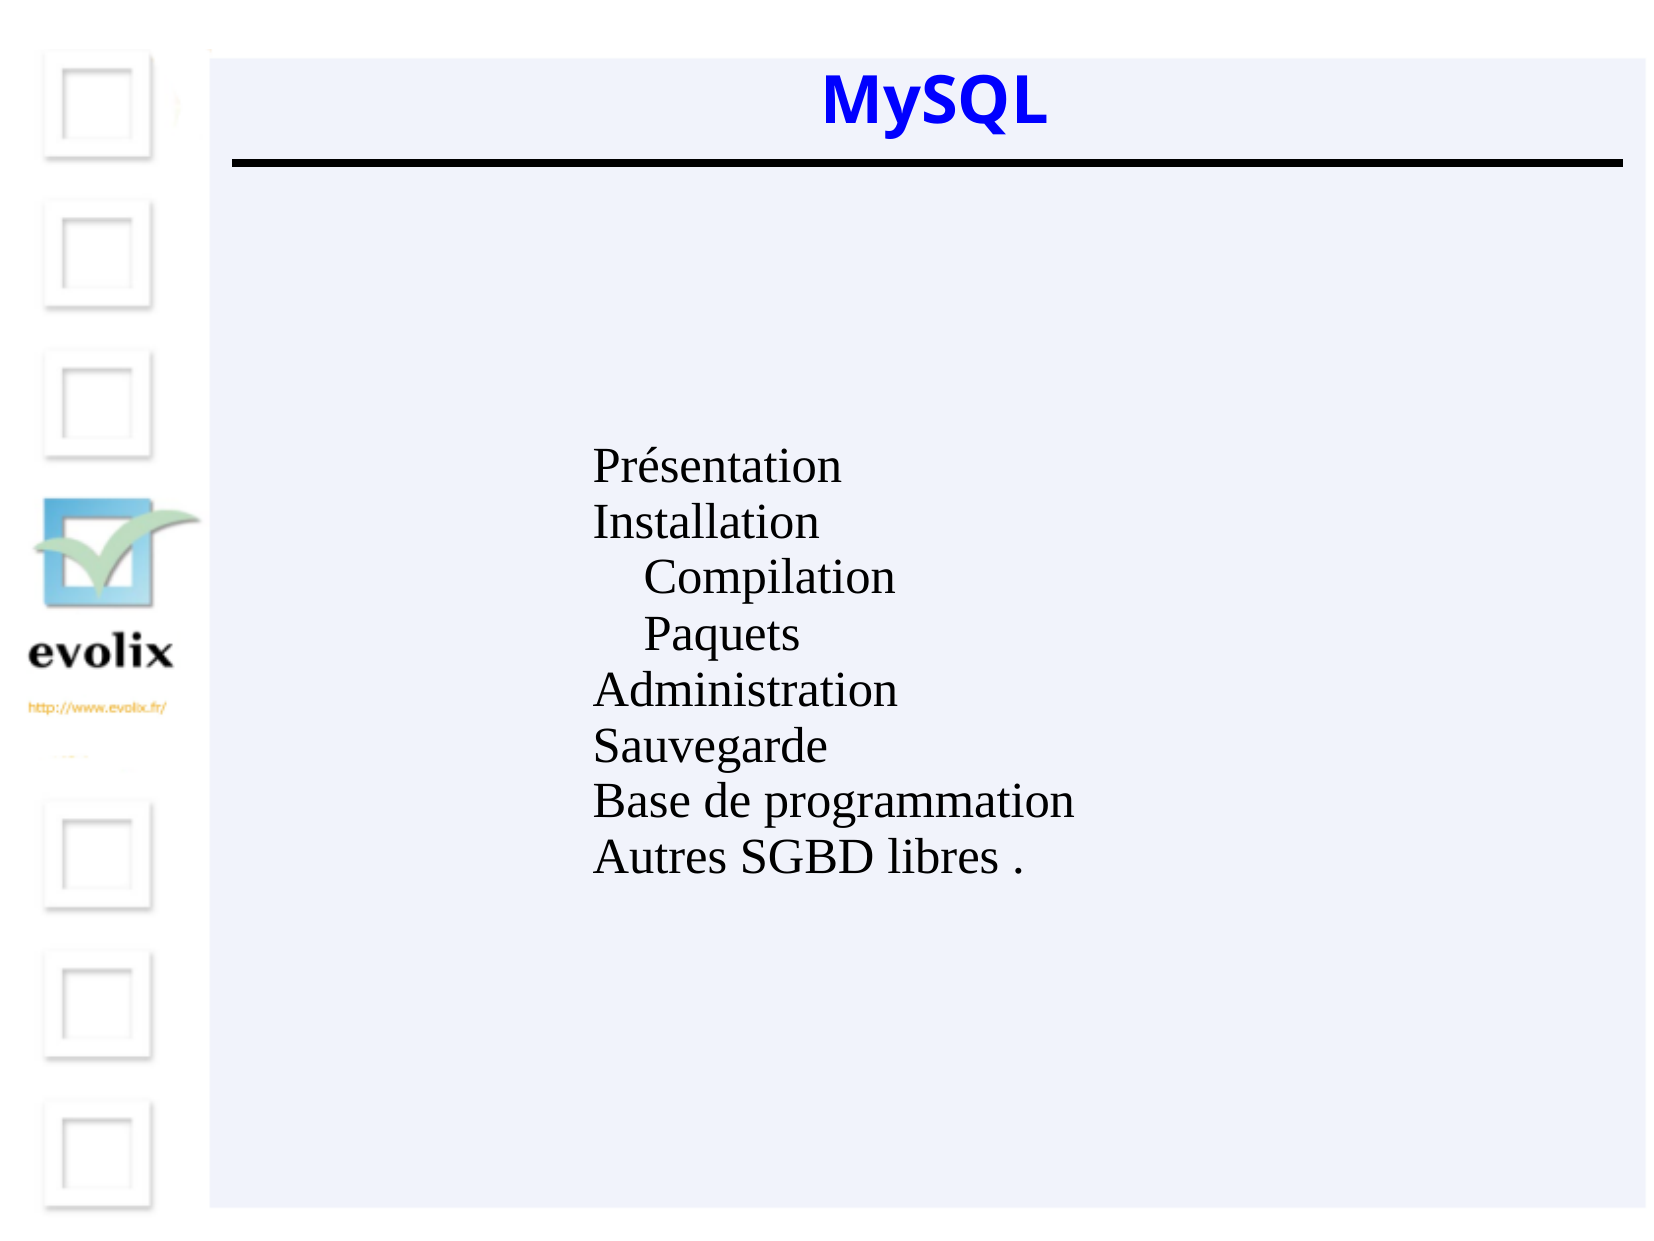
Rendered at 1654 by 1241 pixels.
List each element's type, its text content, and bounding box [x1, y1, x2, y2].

picture [0, 49, 1654, 1218]
subtitle Présentation Installation Compilation Paquets Administration Sauvegarde Base de programmation Autres SGBD libres . [324, 183, 1530, 1139]
title MySQL [397, 0, 1472, 183]
